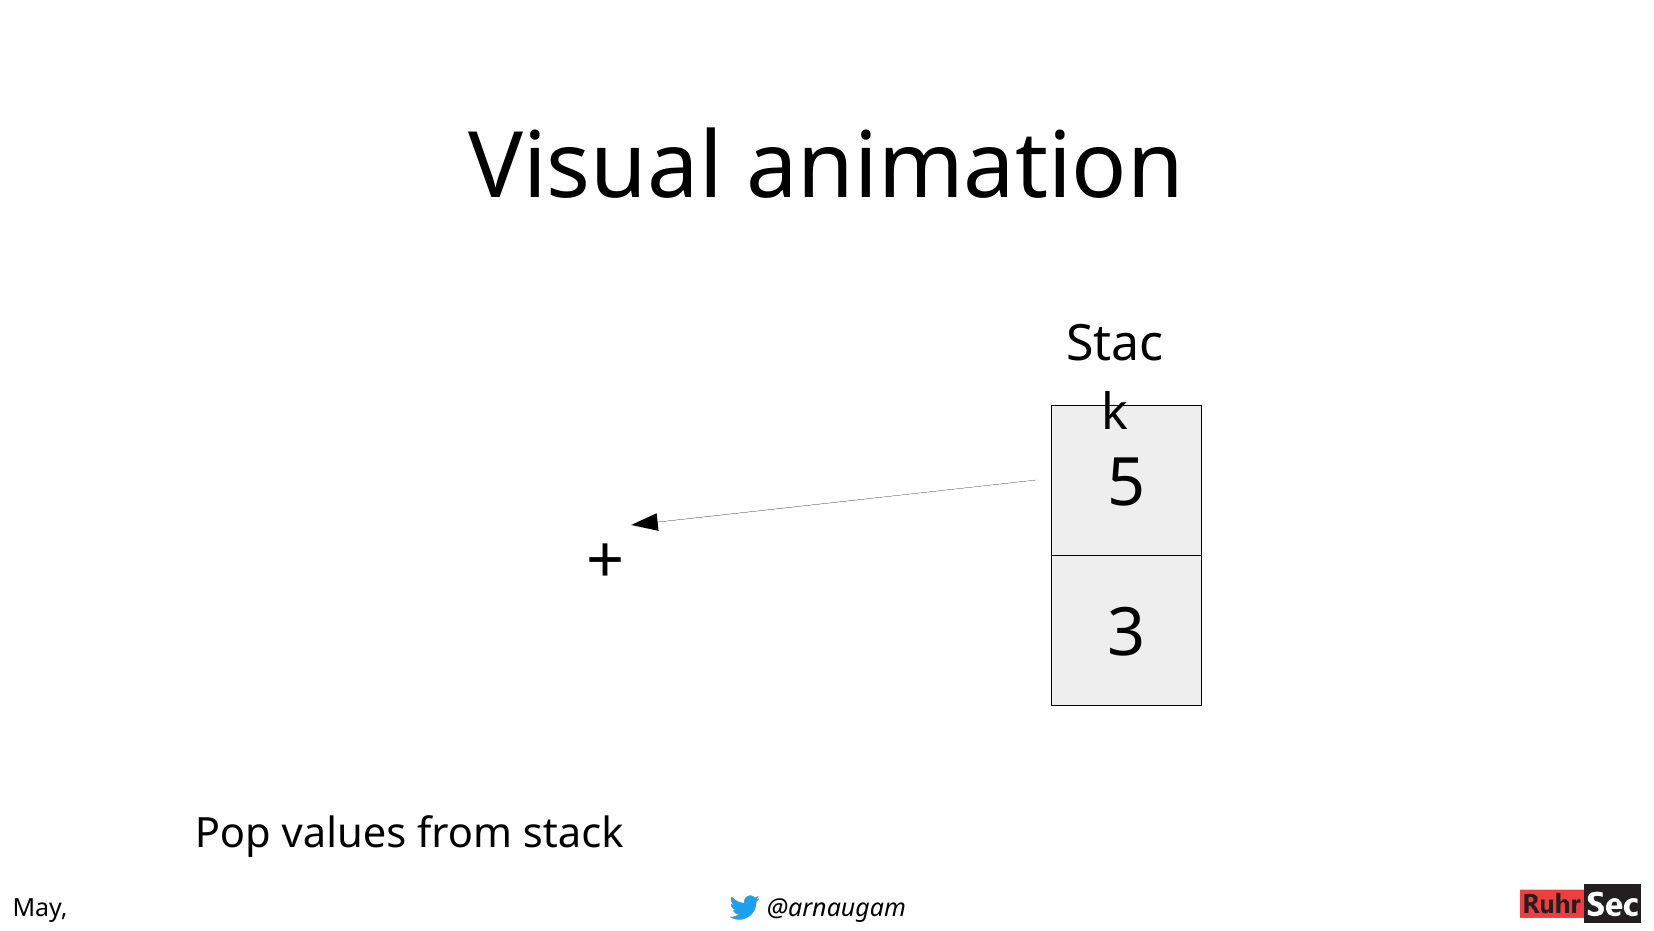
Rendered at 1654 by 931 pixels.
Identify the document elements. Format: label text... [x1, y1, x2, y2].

text_box Pop values from stack [180, 795, 612, 861]
picture [1520, 884, 1641, 923]
text_box Stack [1051, 300, 1202, 375]
picture [721, 884, 768, 931]
text_box 3 [1051, 556, 1202, 706]
text_box + [571, 505, 662, 601]
text_box 5 [1109, 405, 1118, 415]
text_box 5 [1051, 405, 1202, 556]
title Visual animation [82, 84, 1571, 240]
